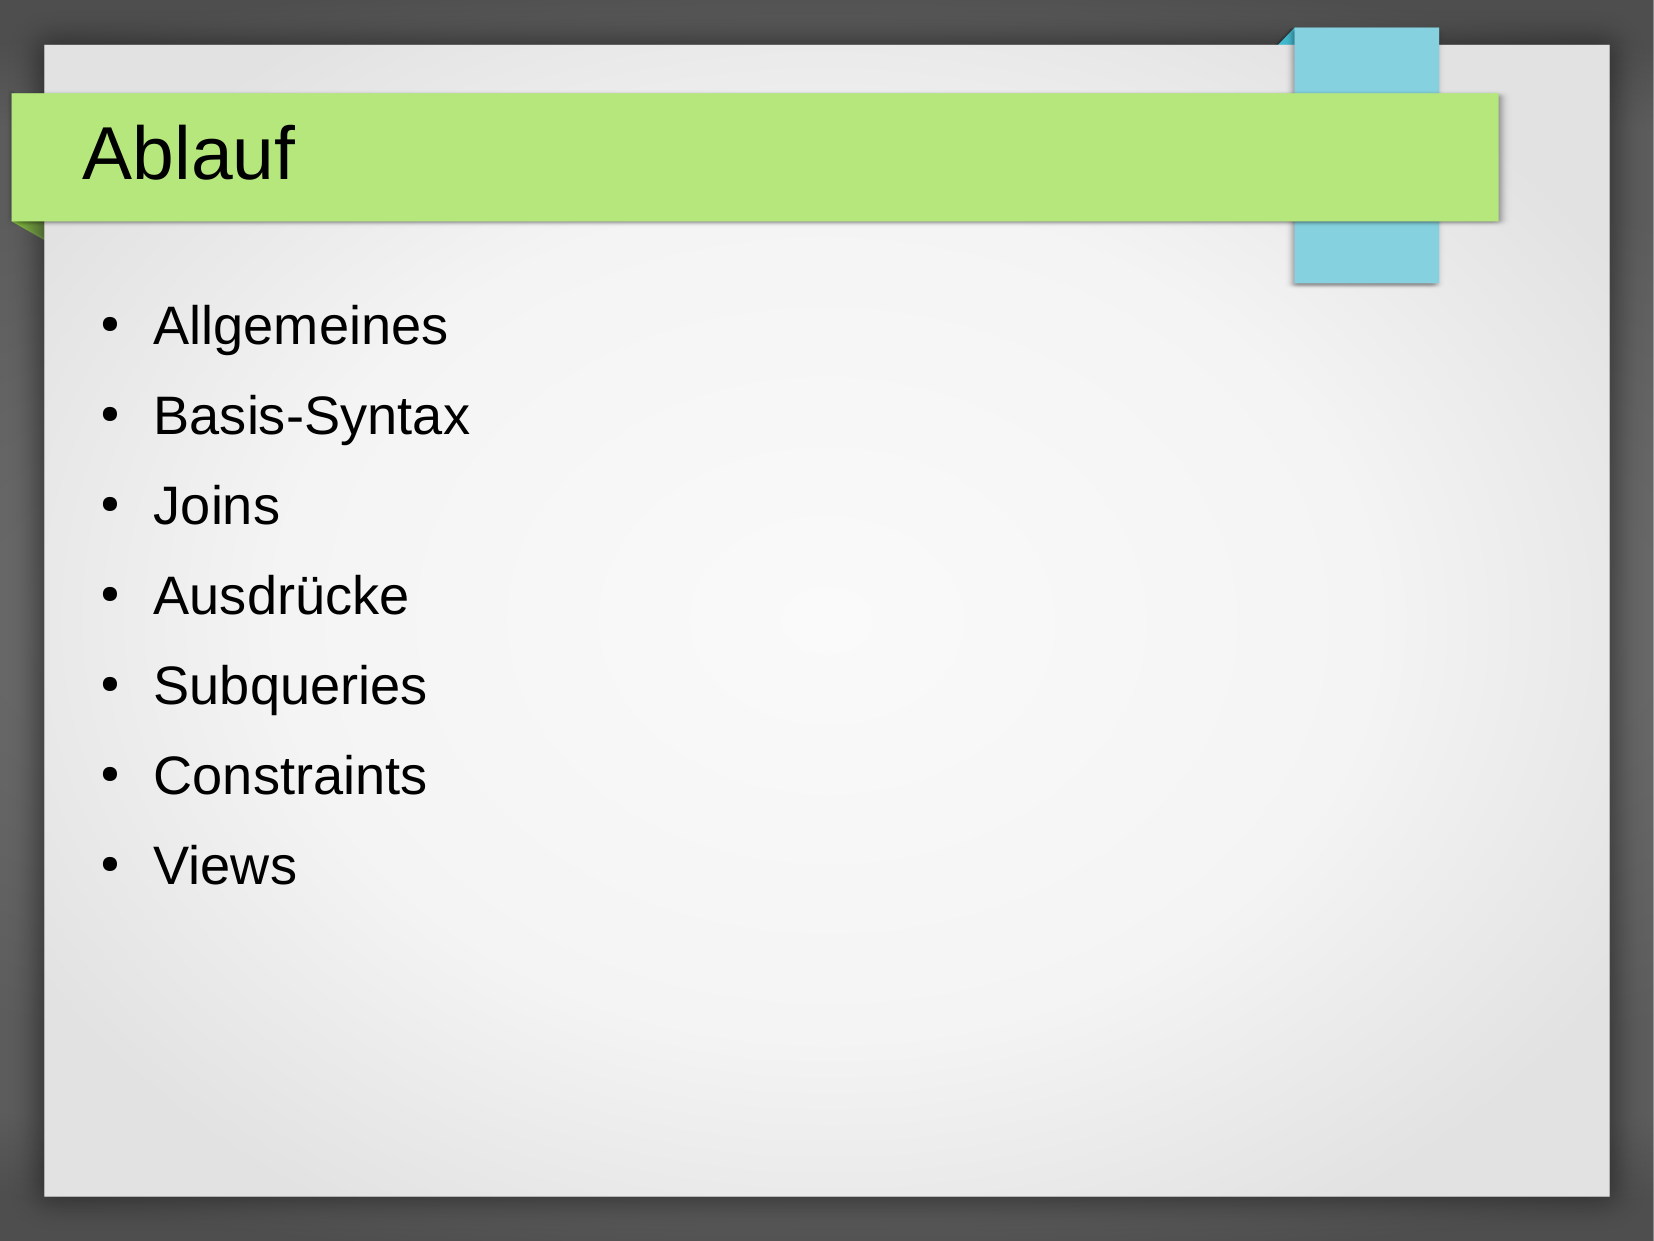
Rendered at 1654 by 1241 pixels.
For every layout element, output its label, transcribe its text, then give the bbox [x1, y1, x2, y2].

title Ablauf [82, 94, 1264, 213]
picture [0, 0, 1654, 1241]
list Allgemeines Basis-Syntax Joins Ausdrücke Subqueries Constraints Views [82, 295, 1571, 1015]
